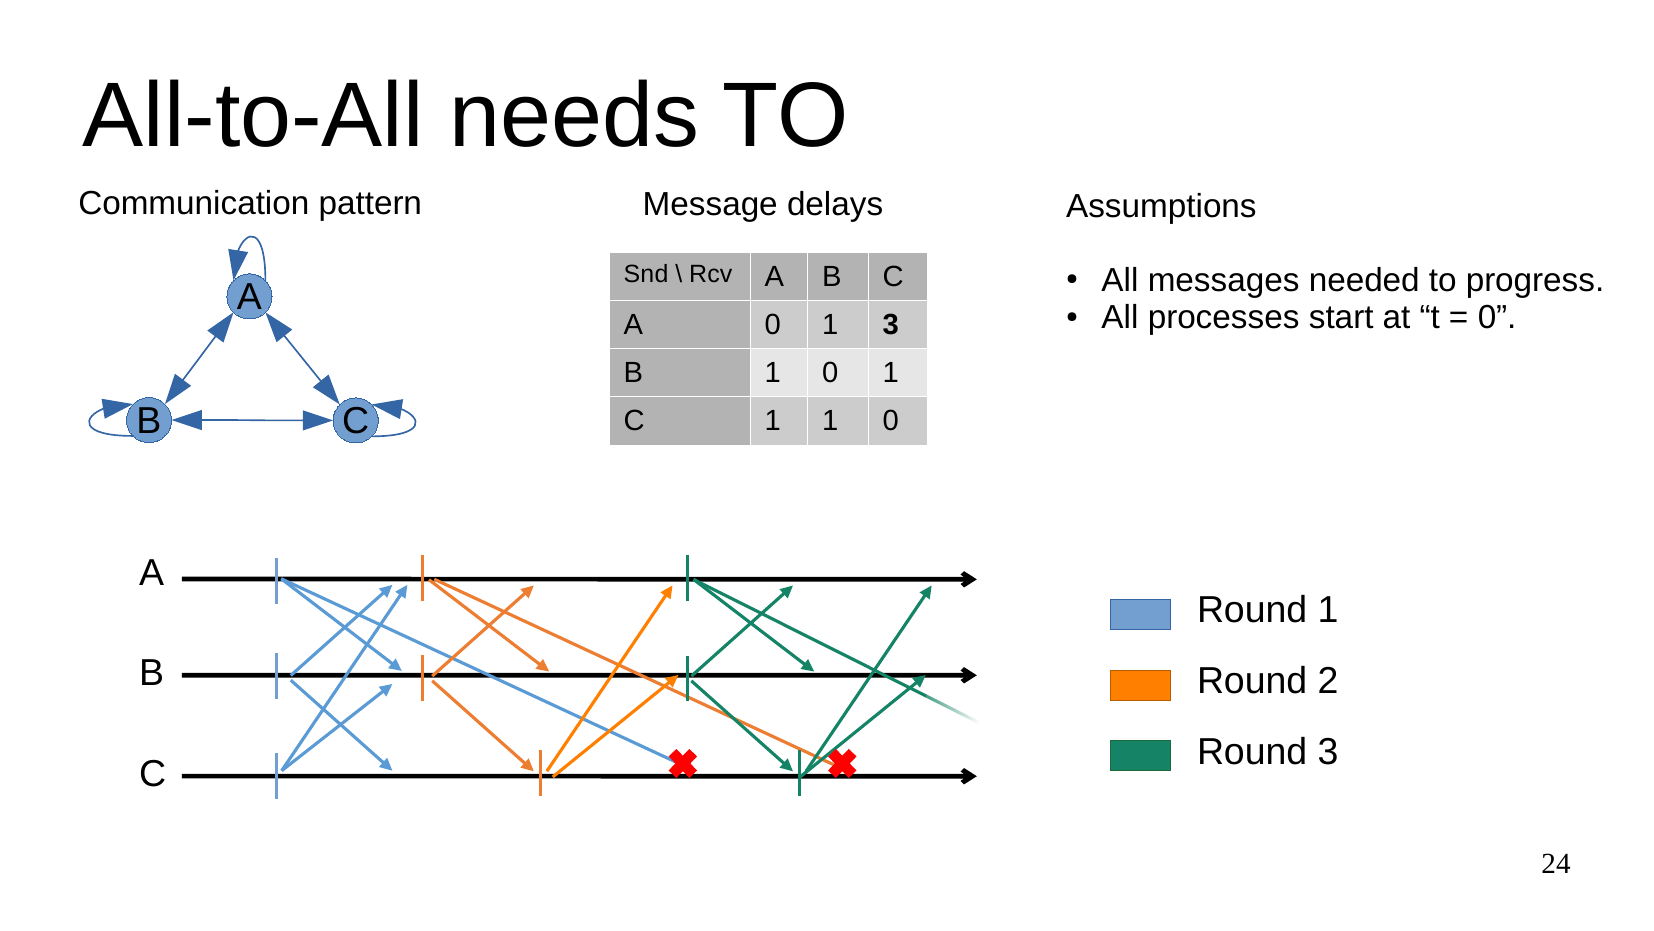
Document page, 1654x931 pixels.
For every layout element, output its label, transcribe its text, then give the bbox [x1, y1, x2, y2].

table_cell 1 [751, 349, 807, 396]
text_box Round 2 [1182, 652, 1354, 710]
table_cell B [610, 349, 750, 396]
text_box Round 1 [1182, 581, 1354, 639]
table_header Snd \ Rcv [610, 253, 750, 300]
text_box [829, 750, 856, 777]
table_cell 1 [751, 397, 807, 445]
table_cell 3 [869, 301, 927, 348]
title All-to-All needs TO [82, 37, 1571, 193]
text_box Round 3 [1182, 723, 1354, 781]
text_box [1110, 670, 1171, 701]
text_box [1110, 599, 1171, 630]
table_cell 1 [869, 349, 927, 396]
text_box C [333, 397, 379, 443]
table_header B [808, 253, 868, 300]
text_box [1110, 740, 1171, 771]
table_cell A [610, 301, 750, 348]
text_box [670, 750, 696, 777]
text_box C [124, 744, 182, 802]
text_box B [126, 397, 172, 443]
text_box A [124, 543, 179, 601]
table_cell C [610, 397, 750, 445]
table_cell 0 [751, 301, 807, 348]
text_box Assumptions All messages needed to progress. All processes start at “t = 0”. [1051, 180, 1621, 344]
table_header A [751, 253, 807, 300]
text_box B [124, 644, 180, 702]
text_box A [226, 273, 273, 319]
text_box [926, 695, 1047, 756]
table_cell 1 [808, 397, 868, 445]
text_box Communication pattern [63, 177, 481, 229]
table_cell 0 [808, 349, 868, 396]
table_header C [869, 253, 927, 300]
table_cell 0 [869, 397, 927, 445]
text_box Message delays [627, 178, 910, 235]
table_cell 1 [808, 301, 868, 348]
